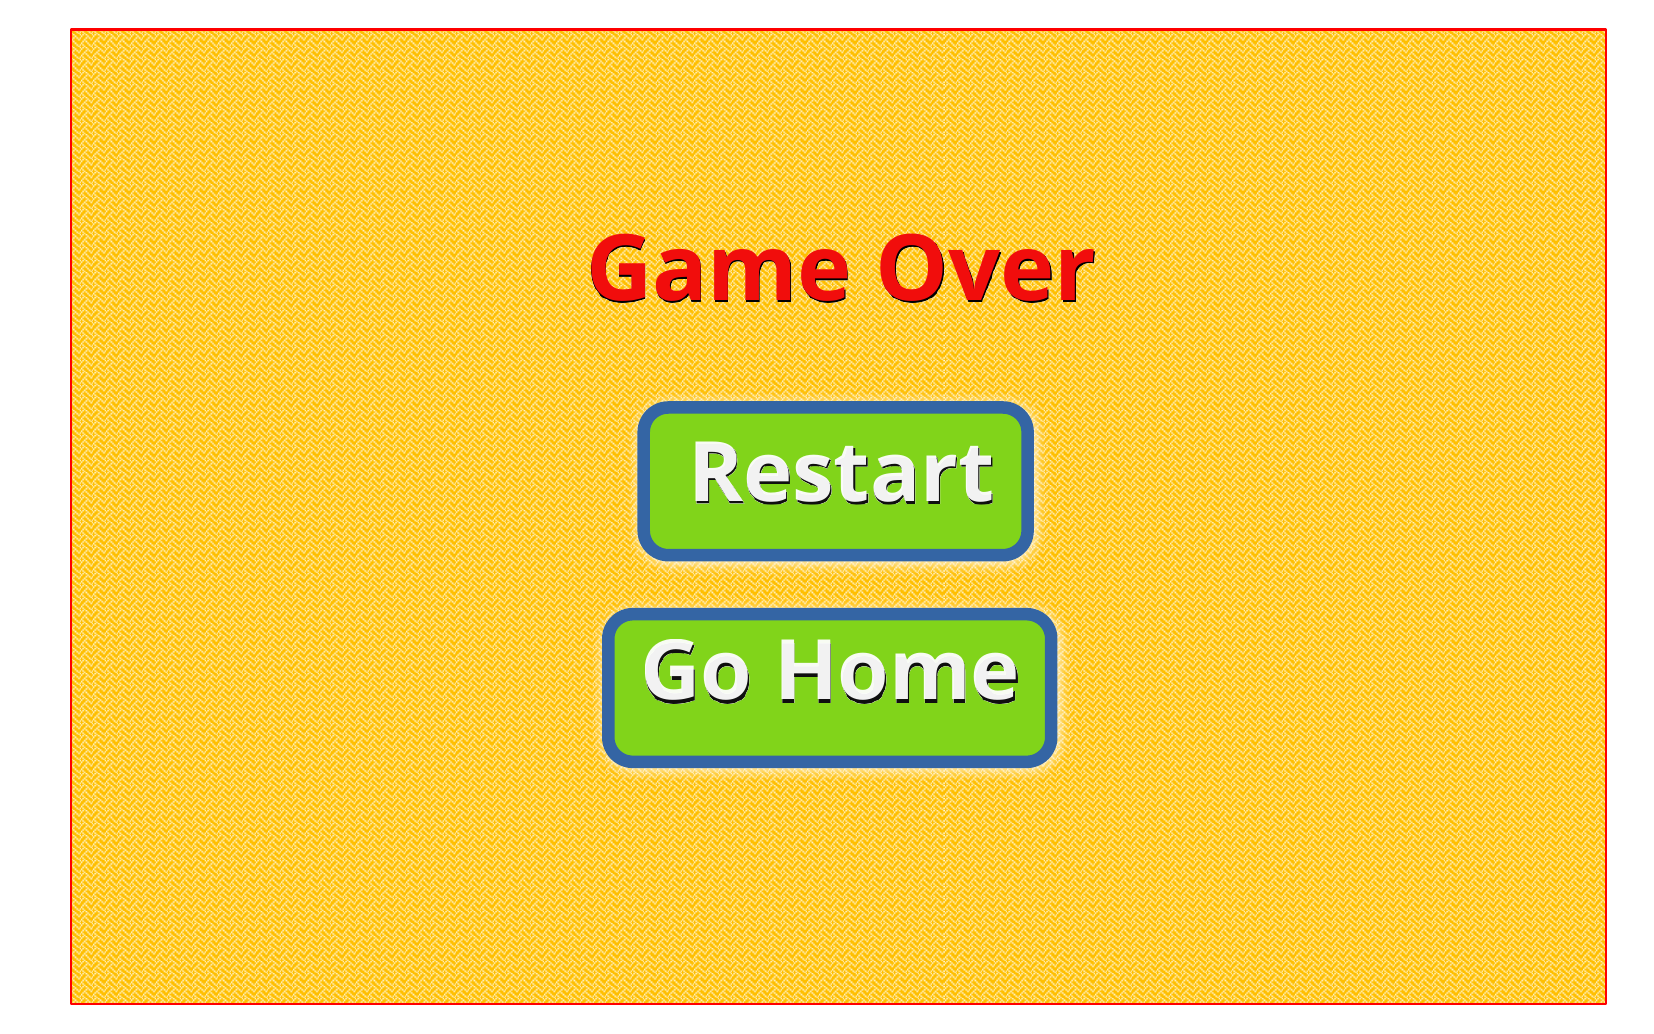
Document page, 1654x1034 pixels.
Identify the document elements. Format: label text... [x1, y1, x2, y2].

text_box Game Over Restart Go Home [472, 194, 1211, 744]
text_box [70, 29, 1607, 1004]
